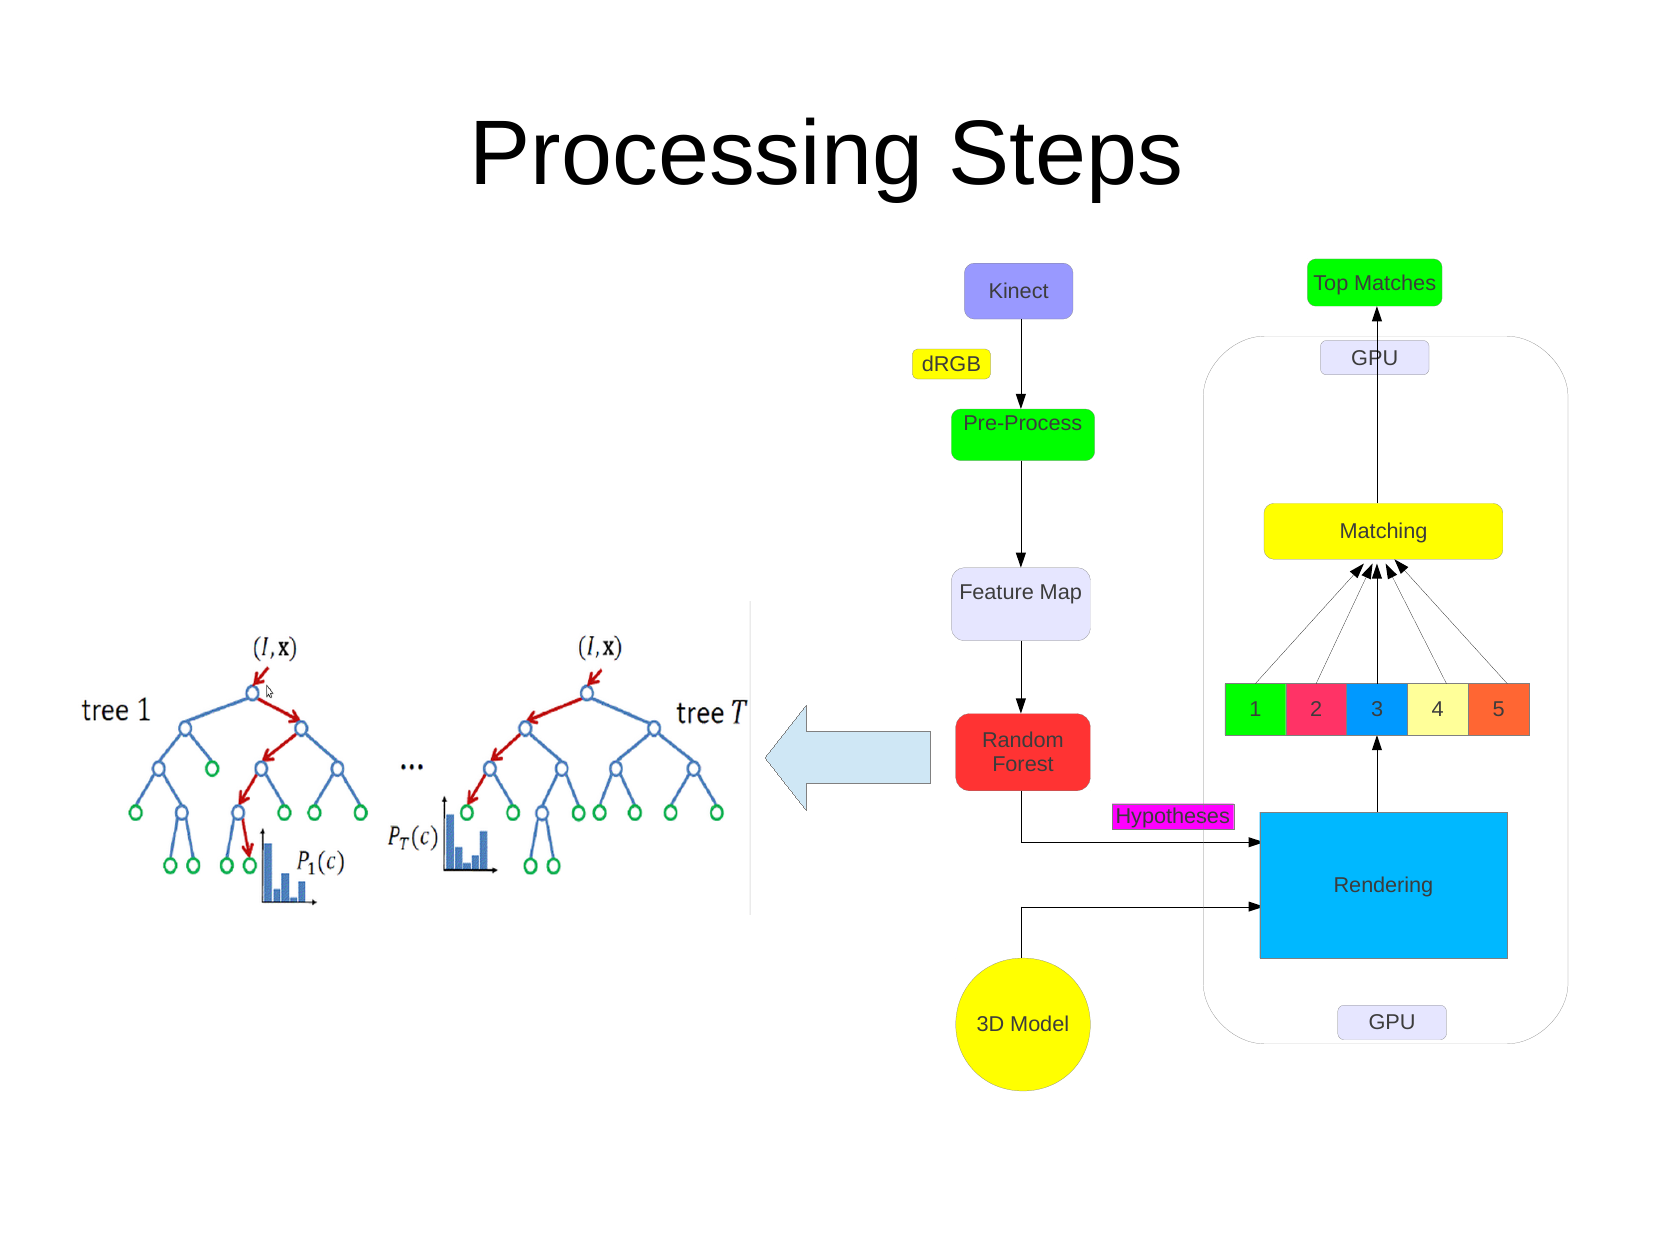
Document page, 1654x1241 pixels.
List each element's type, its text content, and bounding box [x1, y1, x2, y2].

text_box [765, 705, 931, 811]
picture [75, 601, 751, 916]
title Processing Steps [82, 49, 1571, 257]
chart [390, 149, 1654, 1186]
